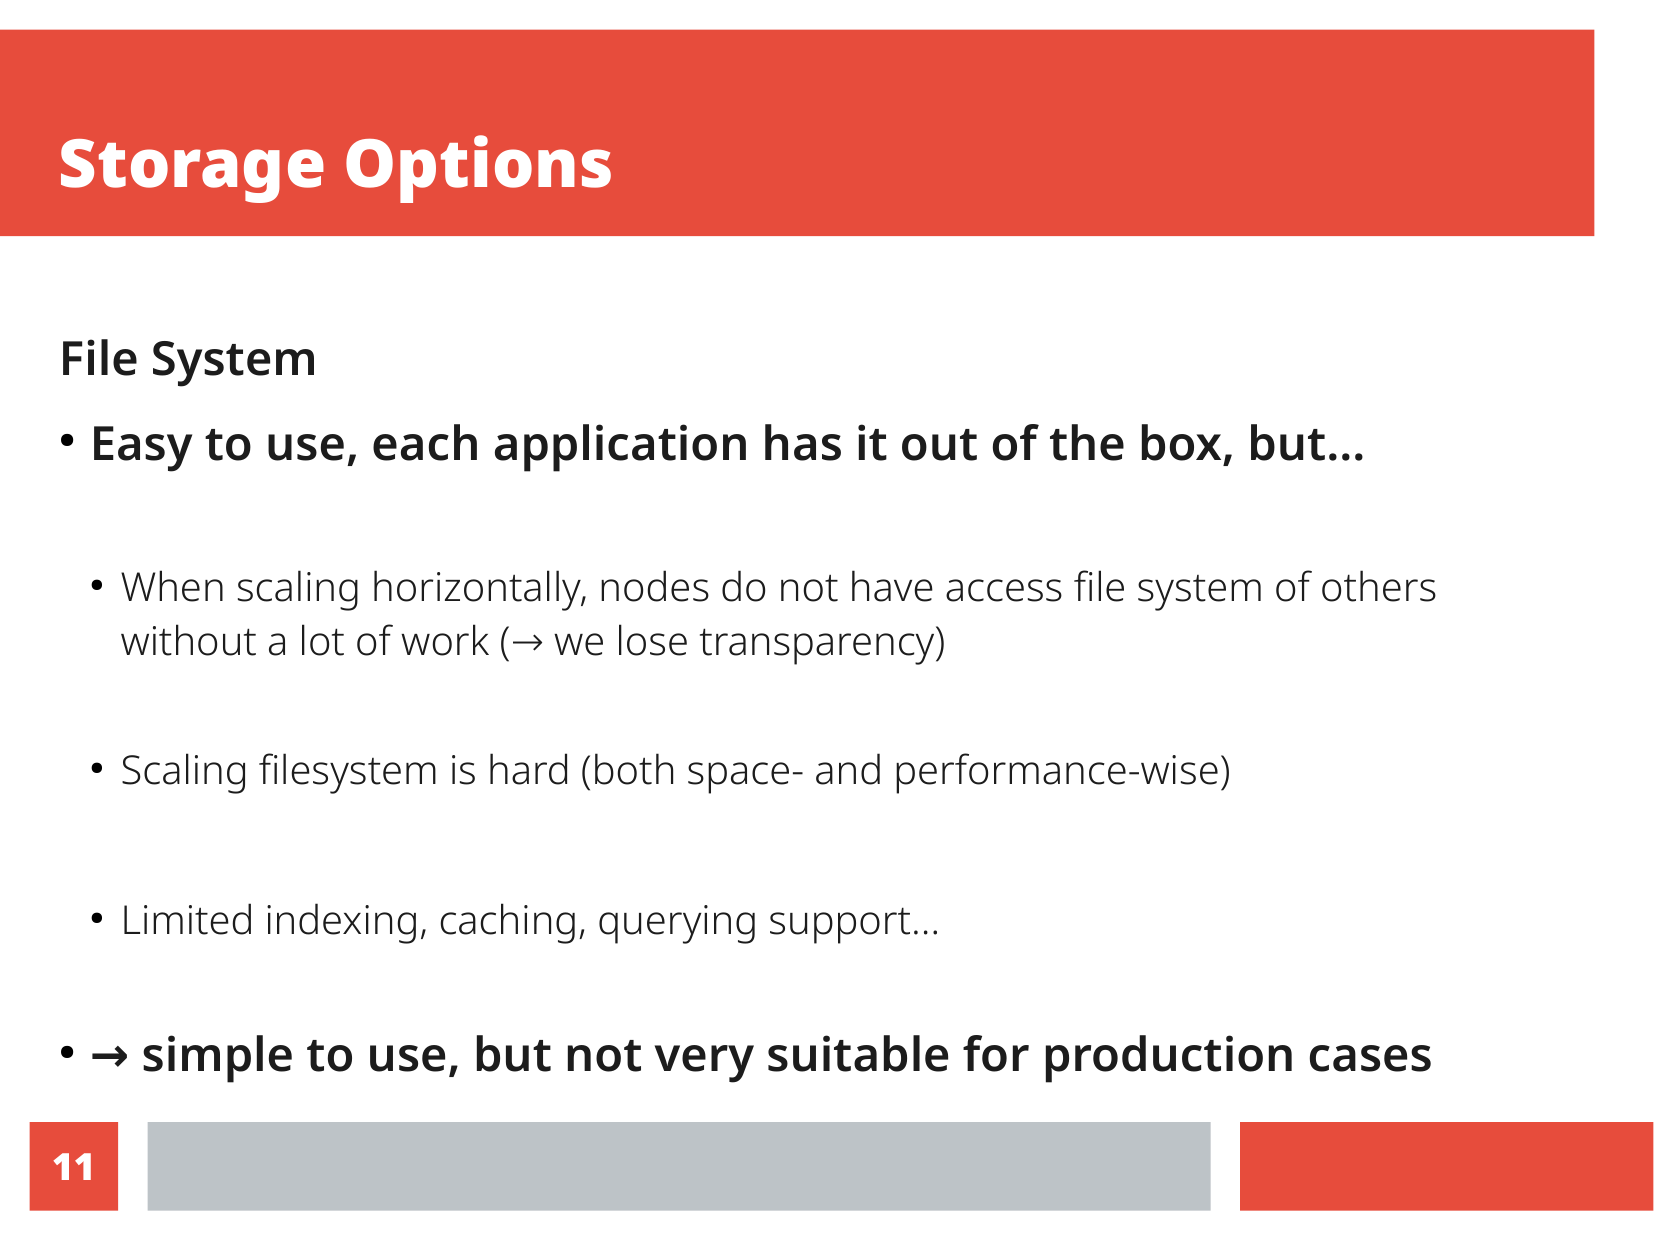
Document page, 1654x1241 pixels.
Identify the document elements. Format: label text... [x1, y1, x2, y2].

list File System Easy to use, each application has it out of the box, but… When scaling horizontally, nodes do not have access file system of others without a lot of work (→ we lose transparency) Scaling filesystem is hard (both space- and performance-wise) Limited indexing, caching, querying support… → simple to use, but not very suitable for production cases [59, 324, 1565, 1093]
title Storage Options [59, 59, 1595, 207]
